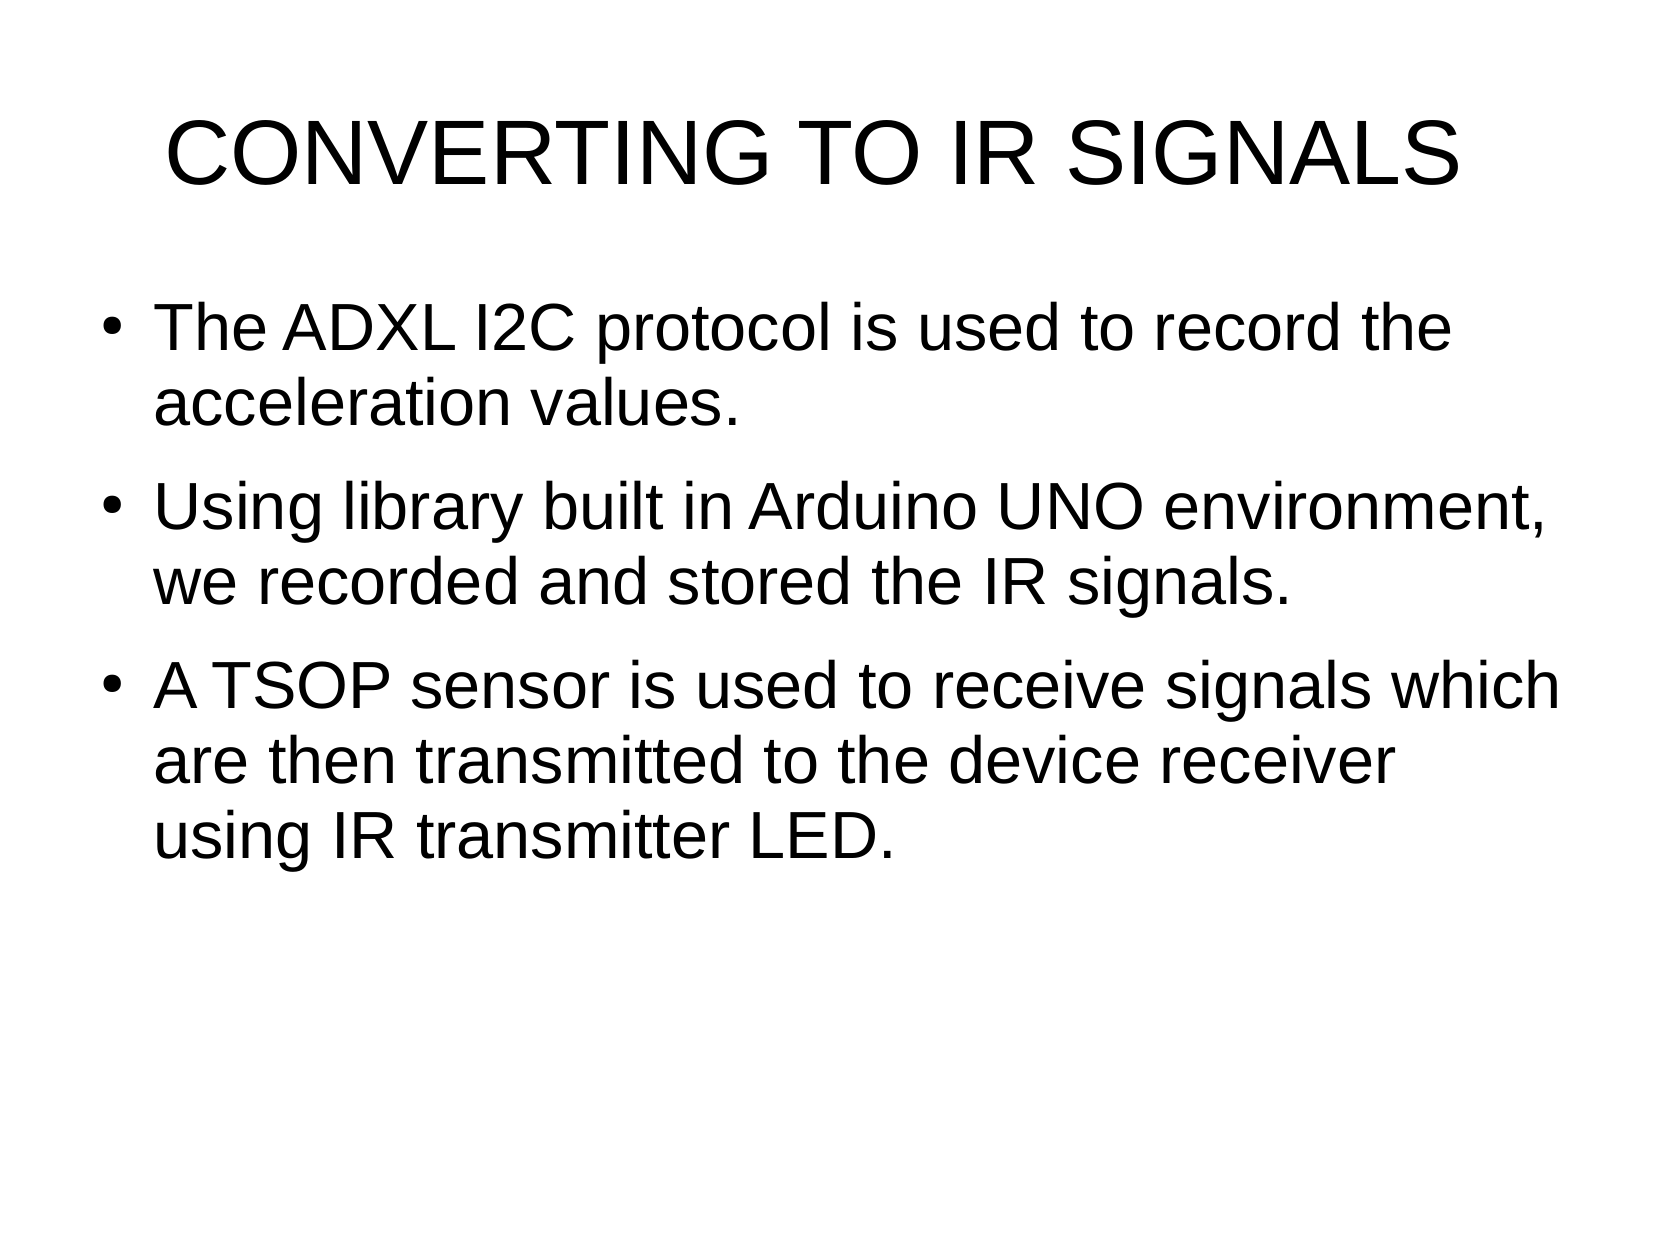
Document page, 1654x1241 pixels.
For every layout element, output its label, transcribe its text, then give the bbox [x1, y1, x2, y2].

list The ADXL I2C protocol is used to record the acceleration values. Using library built in Arduino UNO environment, we recorded and stored the IR signals. A TSOP sensor is used to receive signals which are then transmitted to the device receiver using IR transmitter LED. [82, 290, 1571, 1109]
title CONVERTING TO IR SIGNALS [82, 49, 1571, 257]
